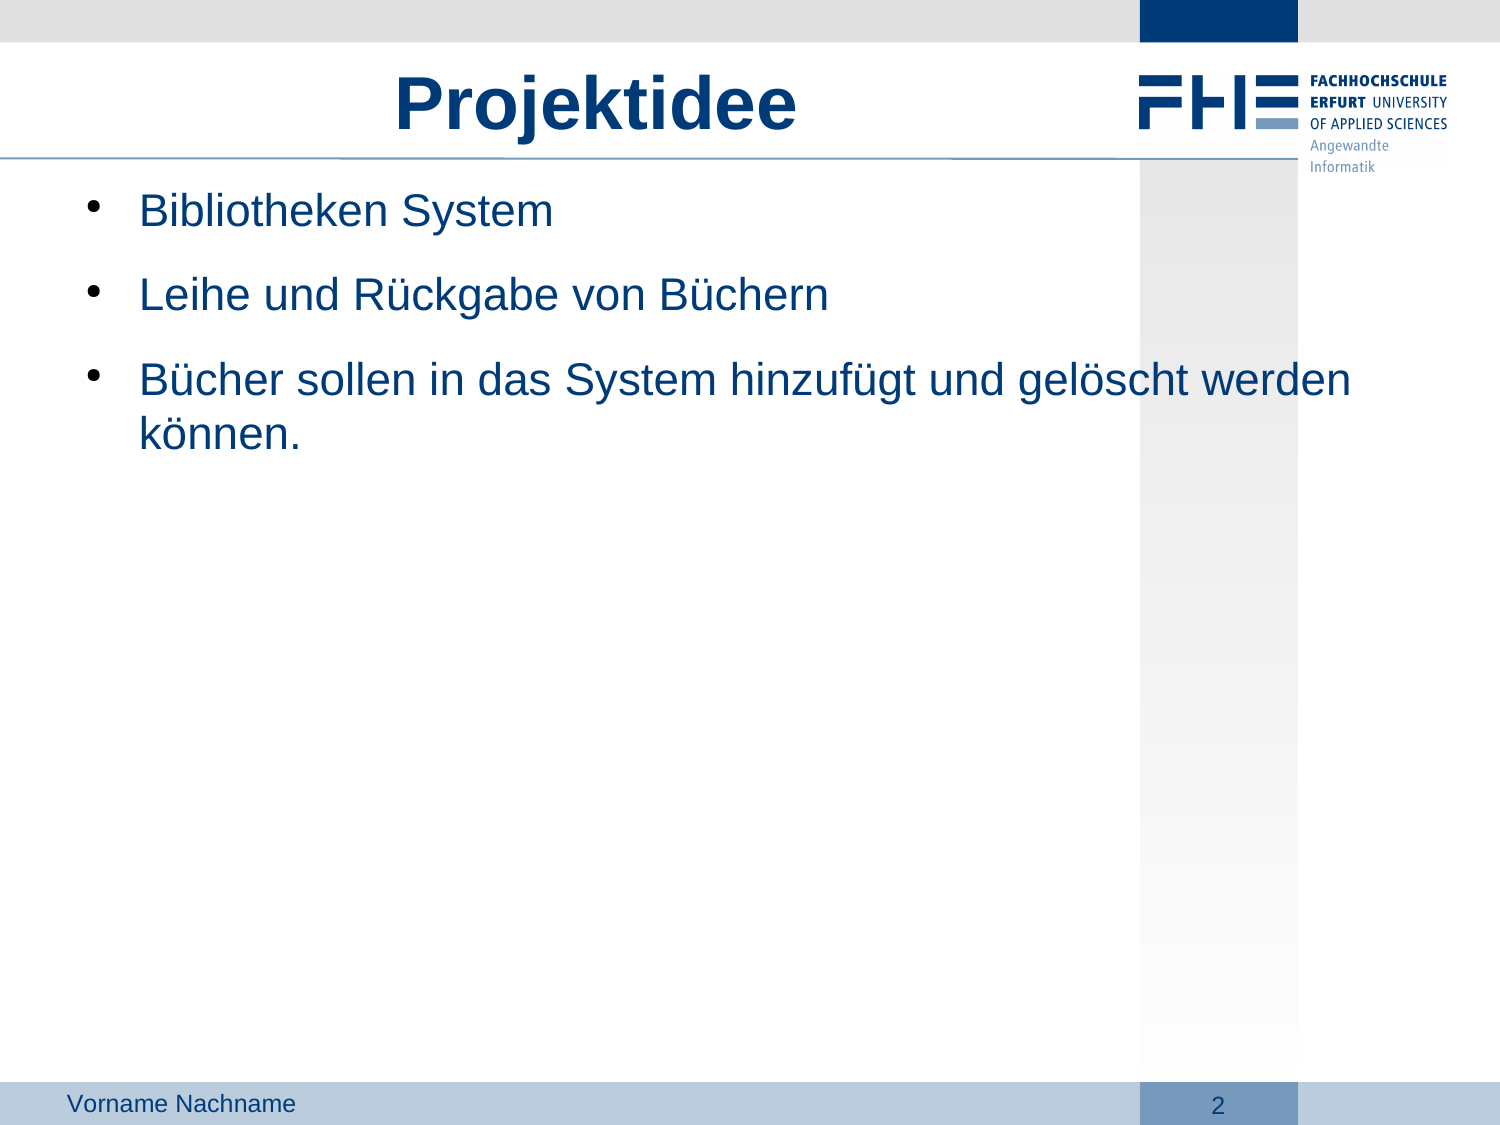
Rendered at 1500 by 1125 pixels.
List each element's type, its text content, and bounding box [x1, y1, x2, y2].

title Projektidee [53, 58, 1140, 142]
picture [1139, 75, 1447, 172]
list Bibliotheken System Leihe und Rückgabe von Büchern Bücher sollen in das System hinzufügt und gelöscht werden können. [53, 172, 1500, 1083]
